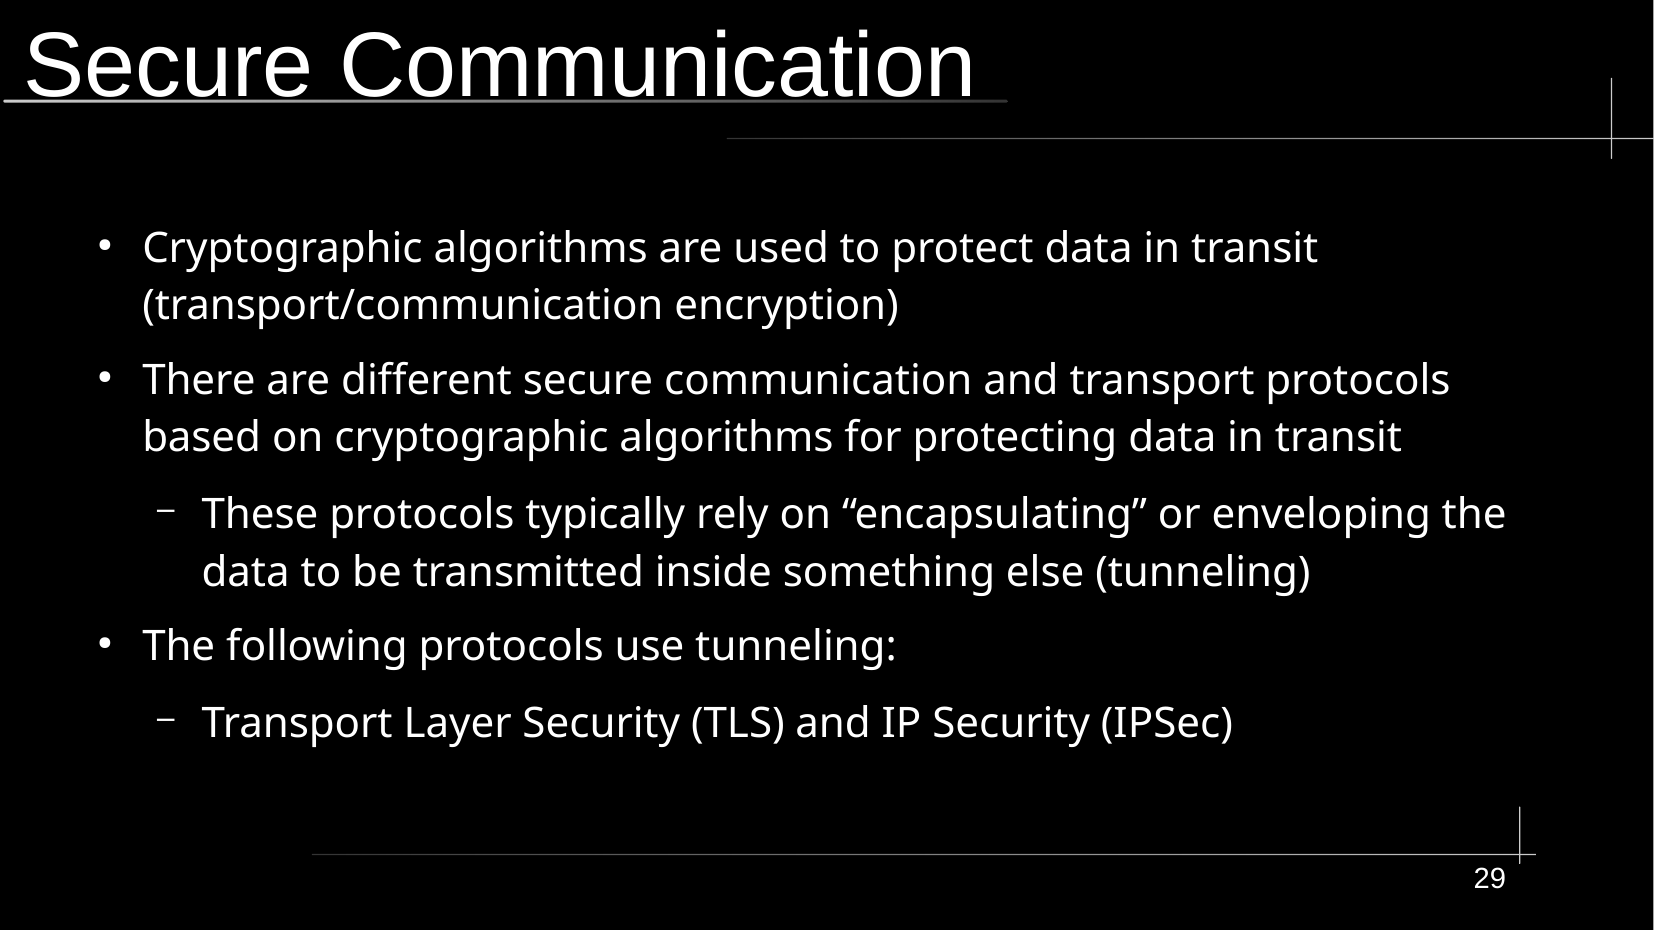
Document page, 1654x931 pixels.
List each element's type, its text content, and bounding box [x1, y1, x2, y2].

list Cryptographic algorithms are used to protect data in transit (transport/communication encryption) There are different secure communication and transport protocols based on cryptographic algorithms for protecting data in transit These protocols typically rely on “encapsulating” or enveloping the data to be transmitted inside something else (tunneling) The following protocols use tunneling: Transport Layer Security (TLS) and IP Security (IPSec) [82, 217, 1571, 758]
title Secure Communication [23, 11, 1589, 119]
